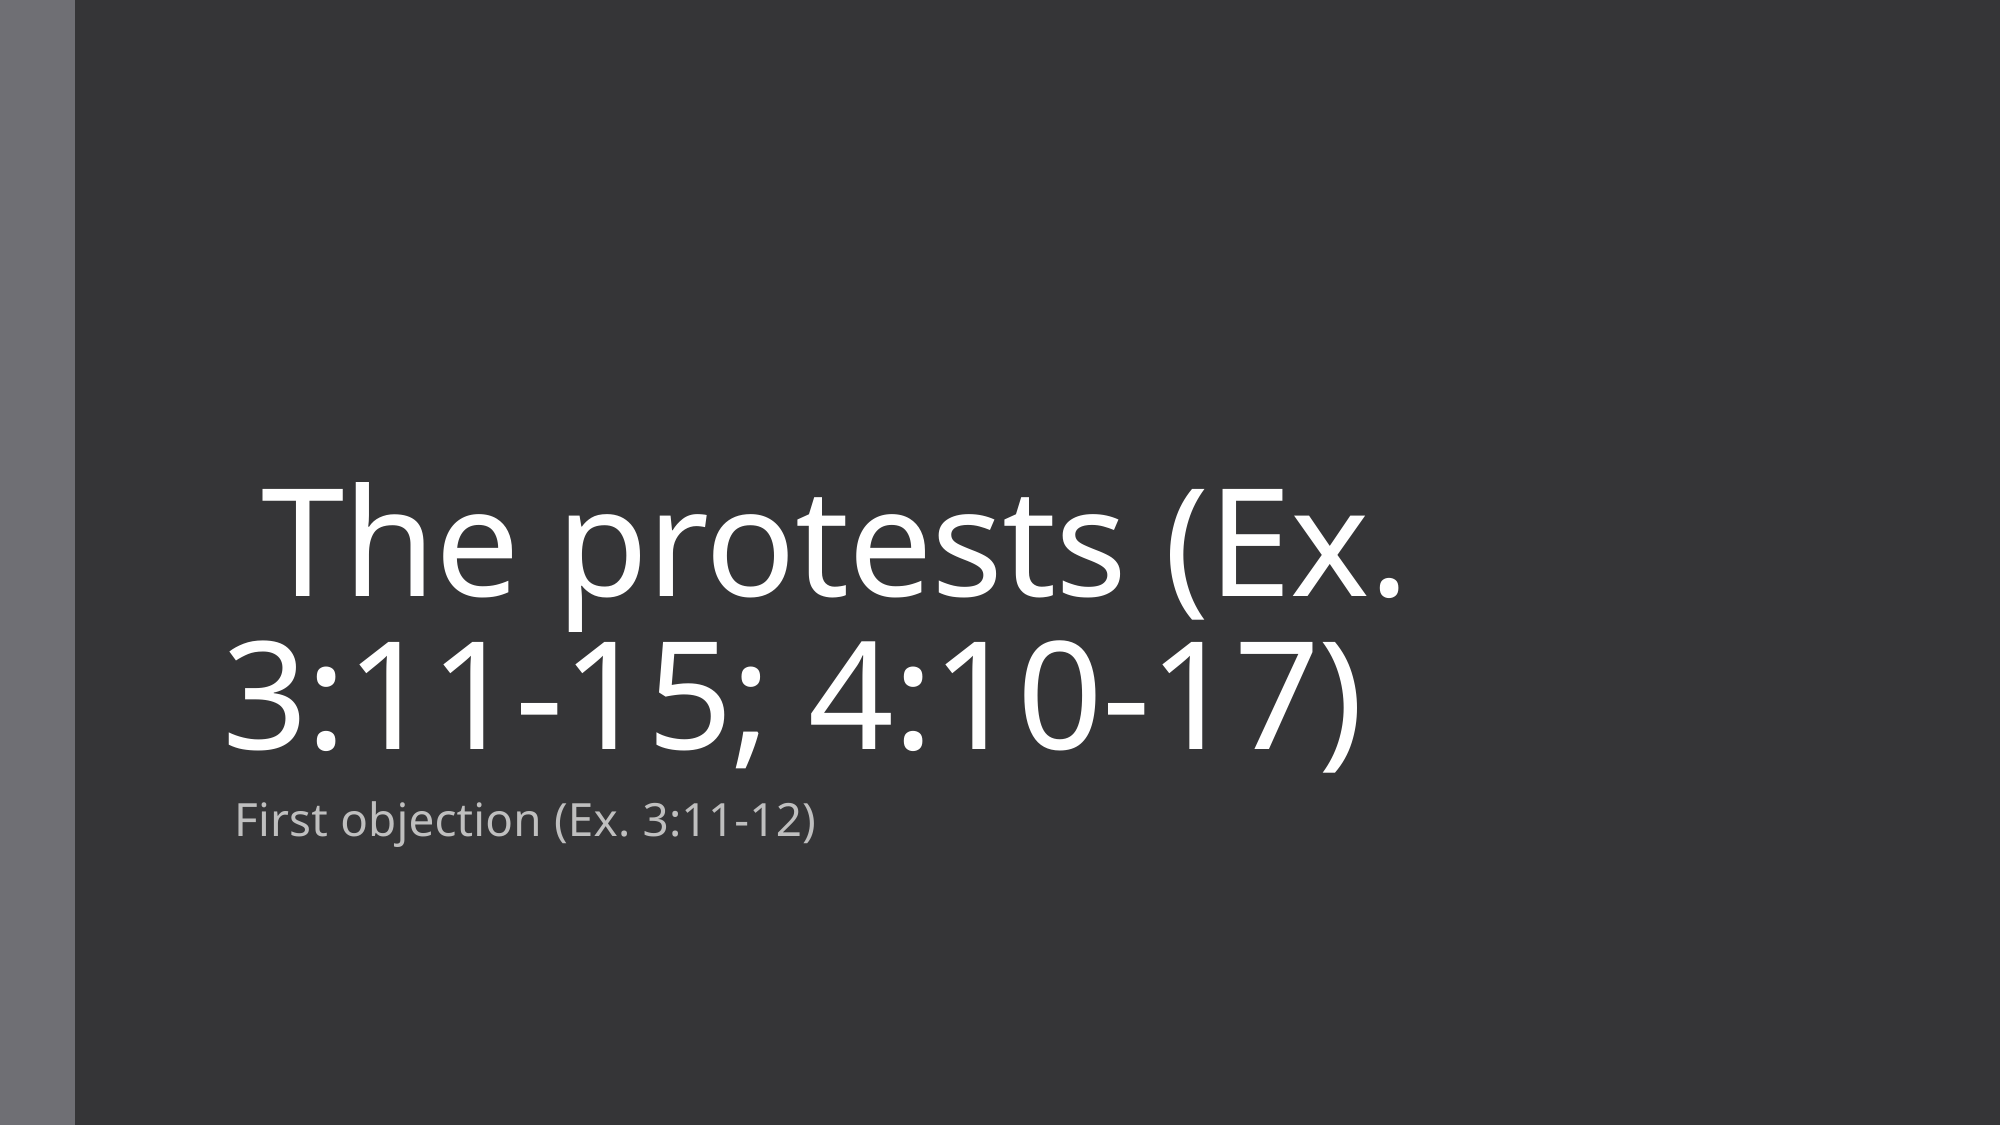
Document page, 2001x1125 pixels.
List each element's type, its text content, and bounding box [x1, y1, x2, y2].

title The protests (Ex. 3:11-15; 4:10-17) [206, 124, 1752, 787]
subtitle First objection (Ex. 3:11-12) [206, 787, 1752, 1066]
